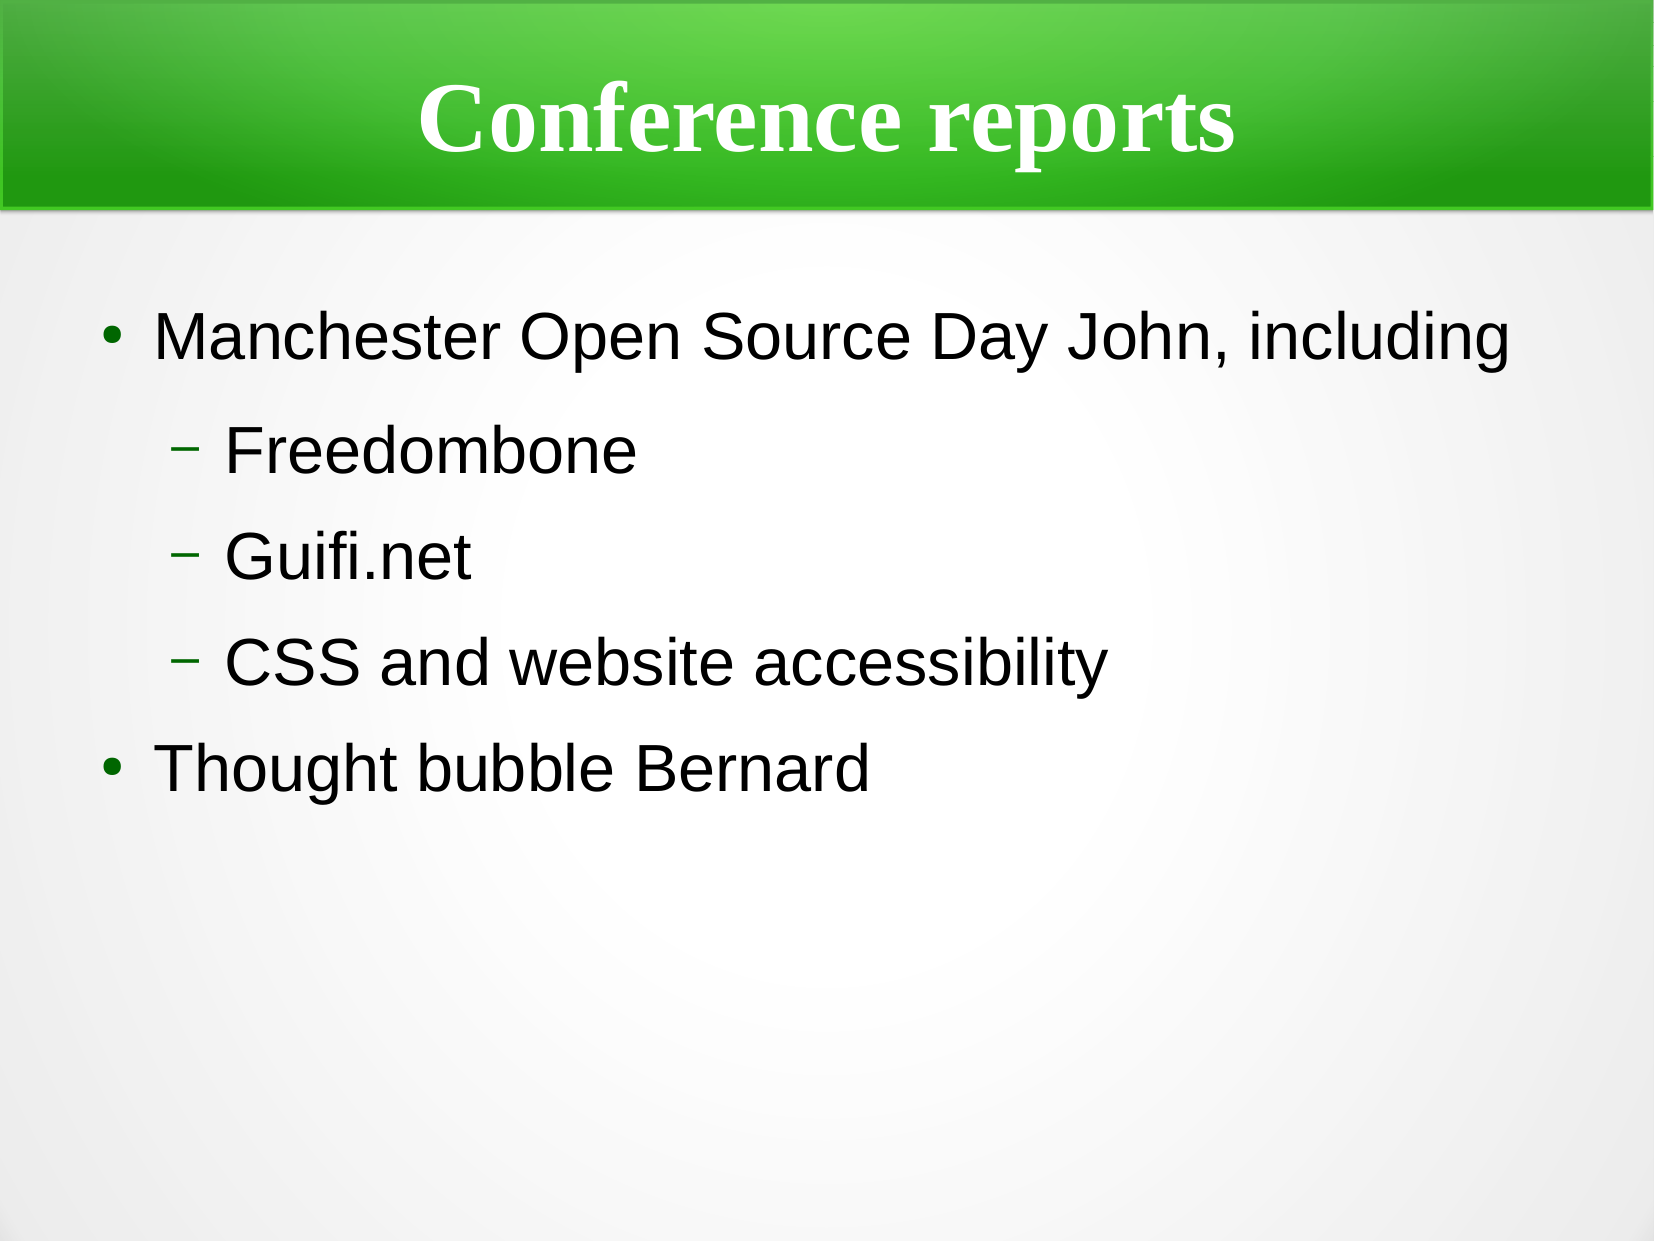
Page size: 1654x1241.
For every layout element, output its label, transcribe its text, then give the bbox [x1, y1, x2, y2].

list Manchester Open Source Day John, including Freedombone Guifi.net CSS and website accessibility Thought bubble Bernard [82, 299, 1571, 1019]
title Conference reports [82, 45, 1571, 192]
